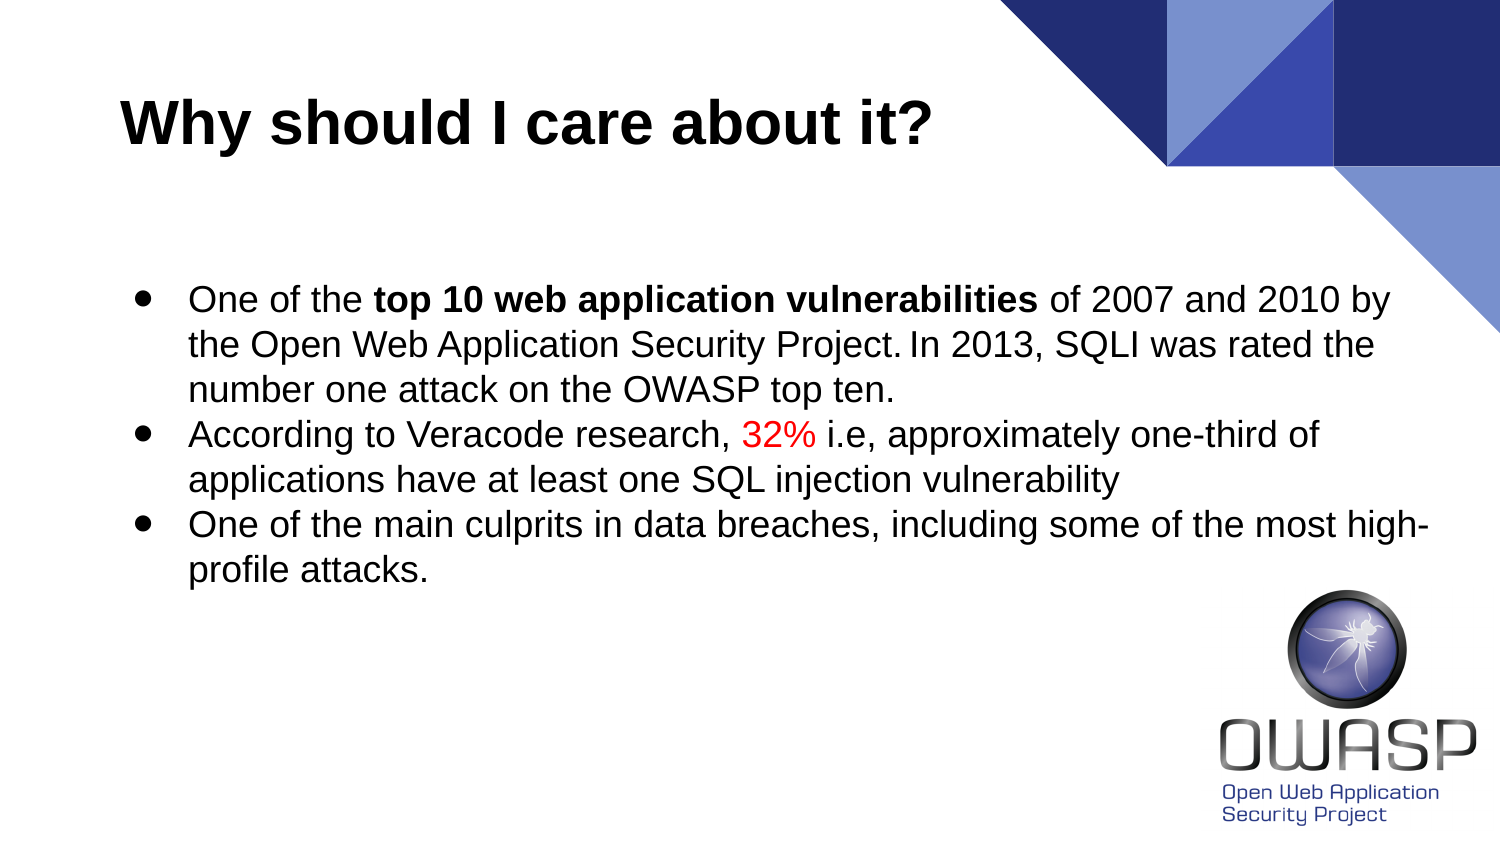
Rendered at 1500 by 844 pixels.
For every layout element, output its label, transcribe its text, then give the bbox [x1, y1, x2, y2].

picture [1144, 541, 1500, 844]
slide_number <number> [1387, 762, 1478, 828]
text_box Why should I care about it? [105, 67, 1082, 188]
subtitle One of the top 10 web application vulnerabilities of 2007 and 2010 by the Open Web Application Security Project. In 2013, SQLI was rated the number one attack on the OWASP top ten. According to Veracode research, 32% i.e, approximately one-third of applications have at least one SQL injection vulnerability One of the main culprits in data breaches, including some of the most high-profile attacks. [98, 214, 1447, 517]
